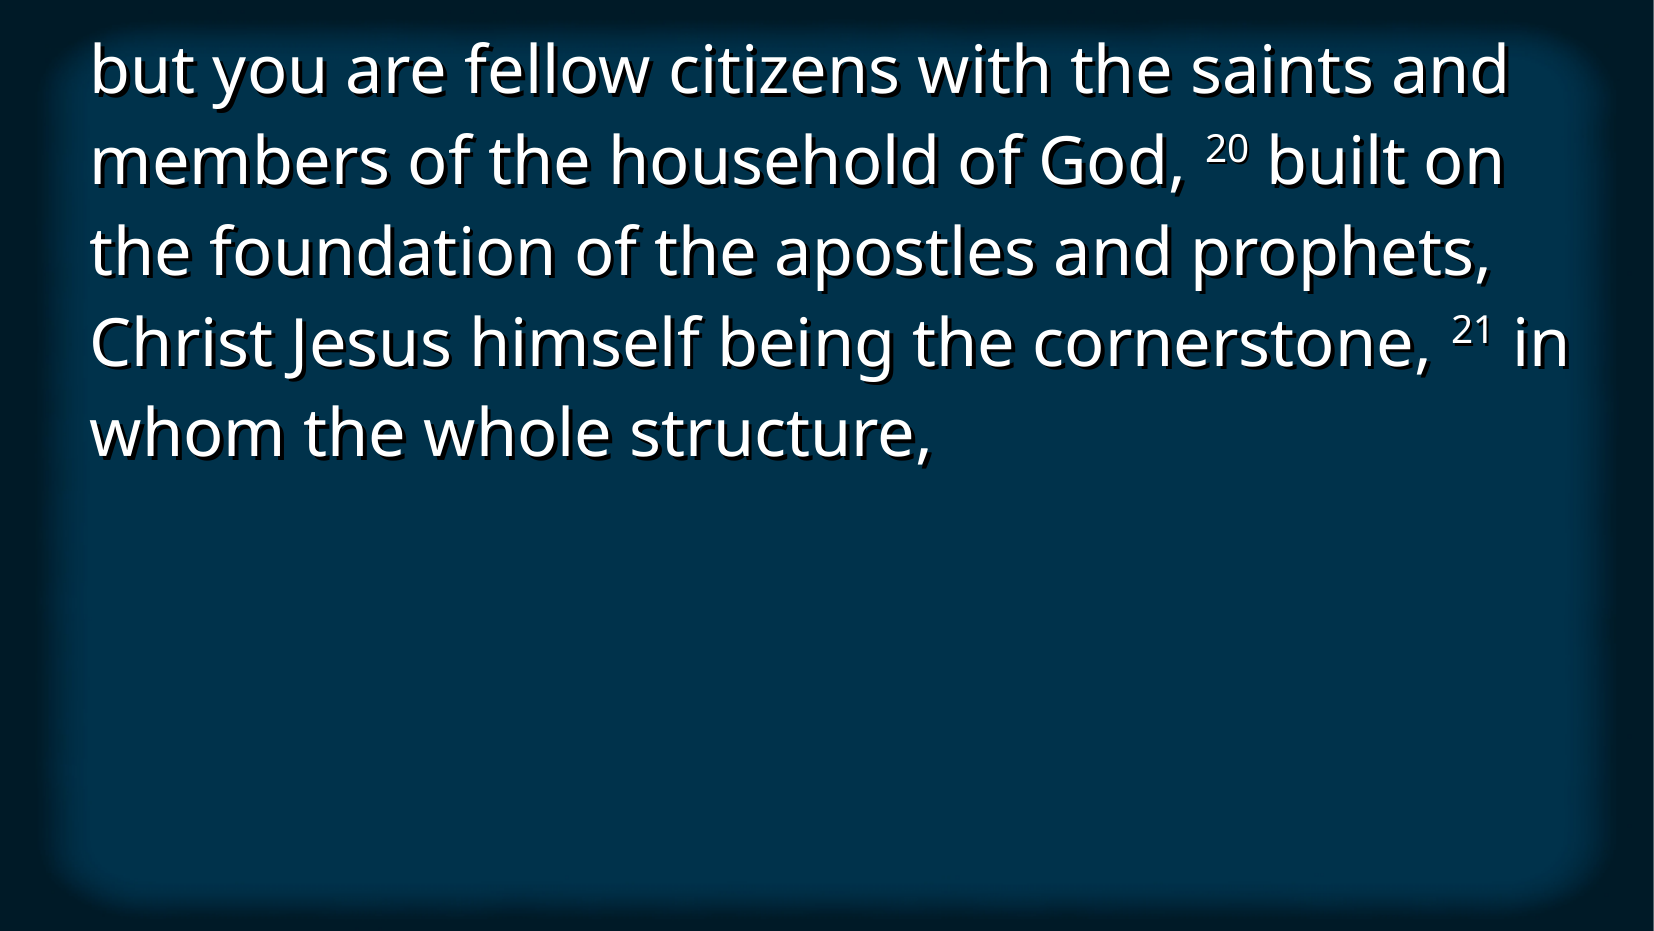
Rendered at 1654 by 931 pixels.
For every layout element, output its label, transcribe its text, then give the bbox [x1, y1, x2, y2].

picture [0, 0, 1654, 931]
text_box but you are fellow citizens with the saints and members of the household of God, 20 built on the foundation of the apostles and prophets, Christ Jesus himself being the cornerstone, 21 in whom the whole structure, [75, 15, 1591, 474]
